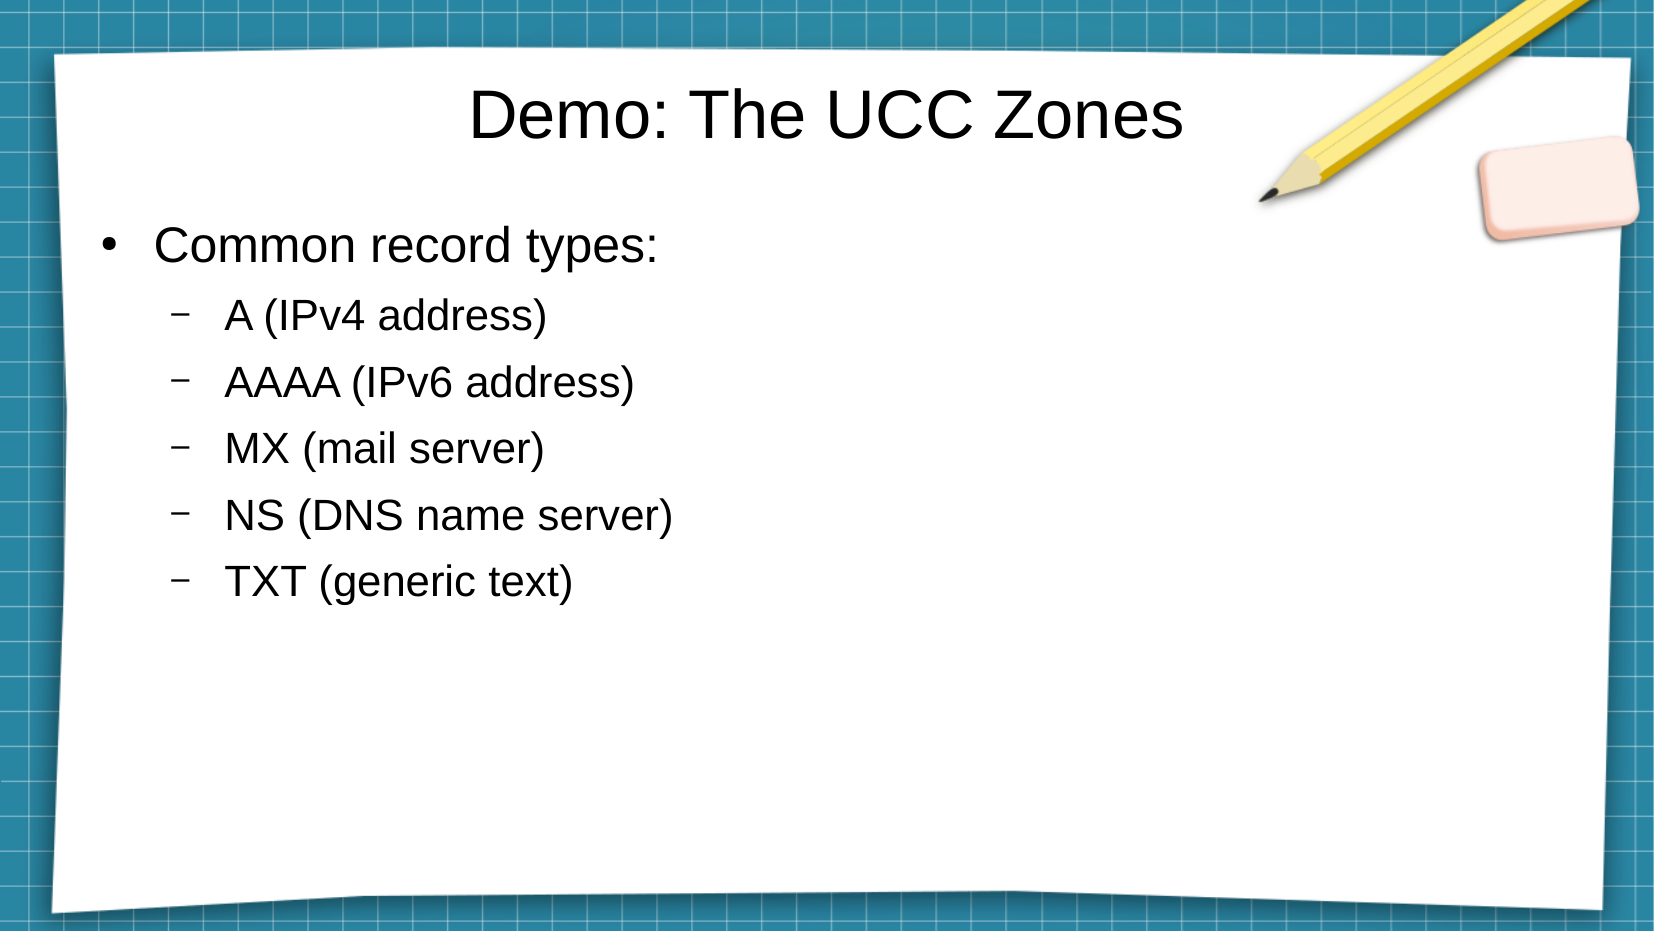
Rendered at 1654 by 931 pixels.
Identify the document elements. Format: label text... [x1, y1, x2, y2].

picture [0, 0, 1654, 931]
list Common record types: A (IPv4 address) AAAA (IPv6 address) MX (mail server) NS (DNS name server) TXT (generic text) [82, 217, 1571, 758]
title Demo: The UCC Zones [82, 37, 1571, 193]
